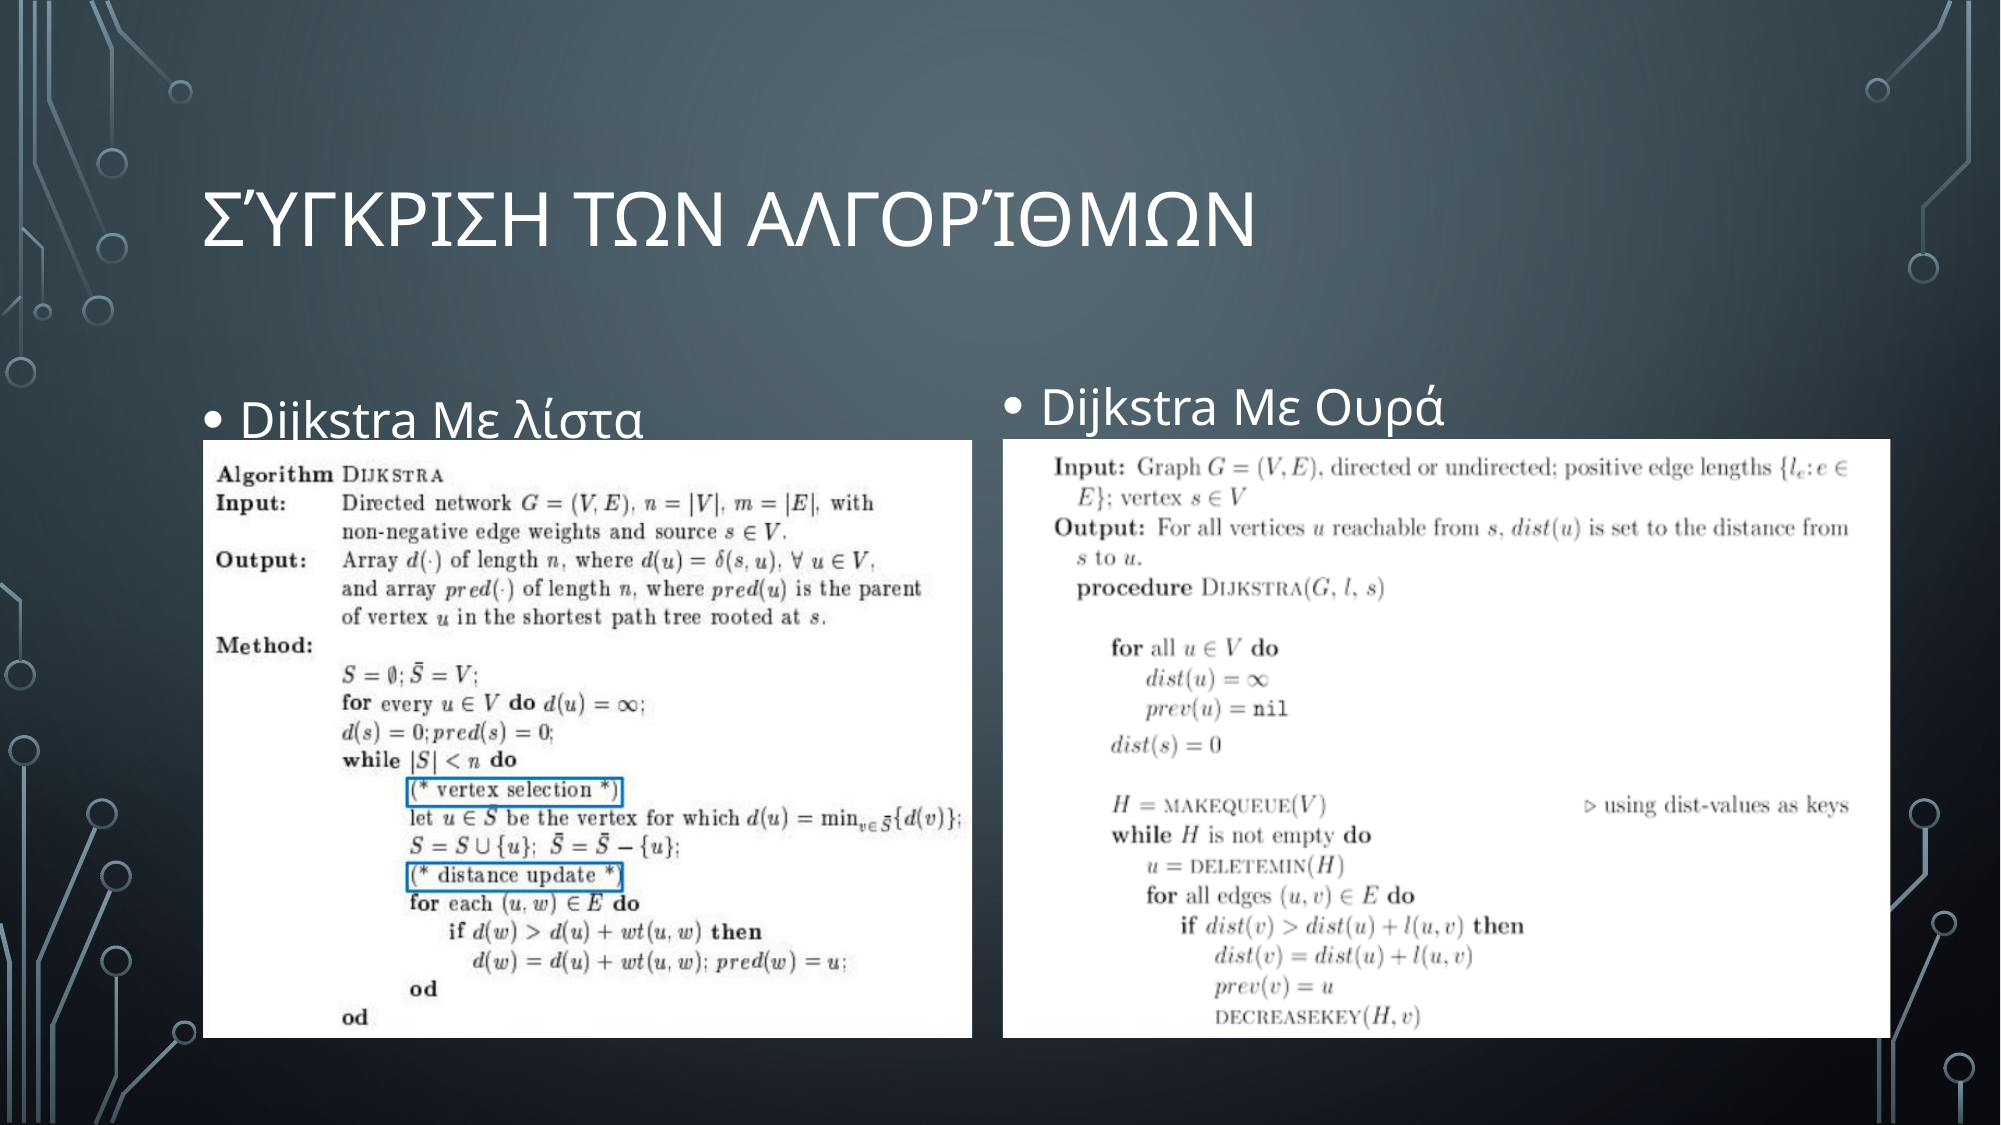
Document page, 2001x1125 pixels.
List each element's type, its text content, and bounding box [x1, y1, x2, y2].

list Dijkstra Με λίστα [187, 369, 988, 1038]
title Σύγκριση των αλγορίθμων [187, 101, 1813, 344]
picture [1002, 439, 1891, 1038]
picture [202, 440, 973, 1038]
list Dijkstra Με Ουρά προτεραιότητας [987, 355, 1788, 1024]
